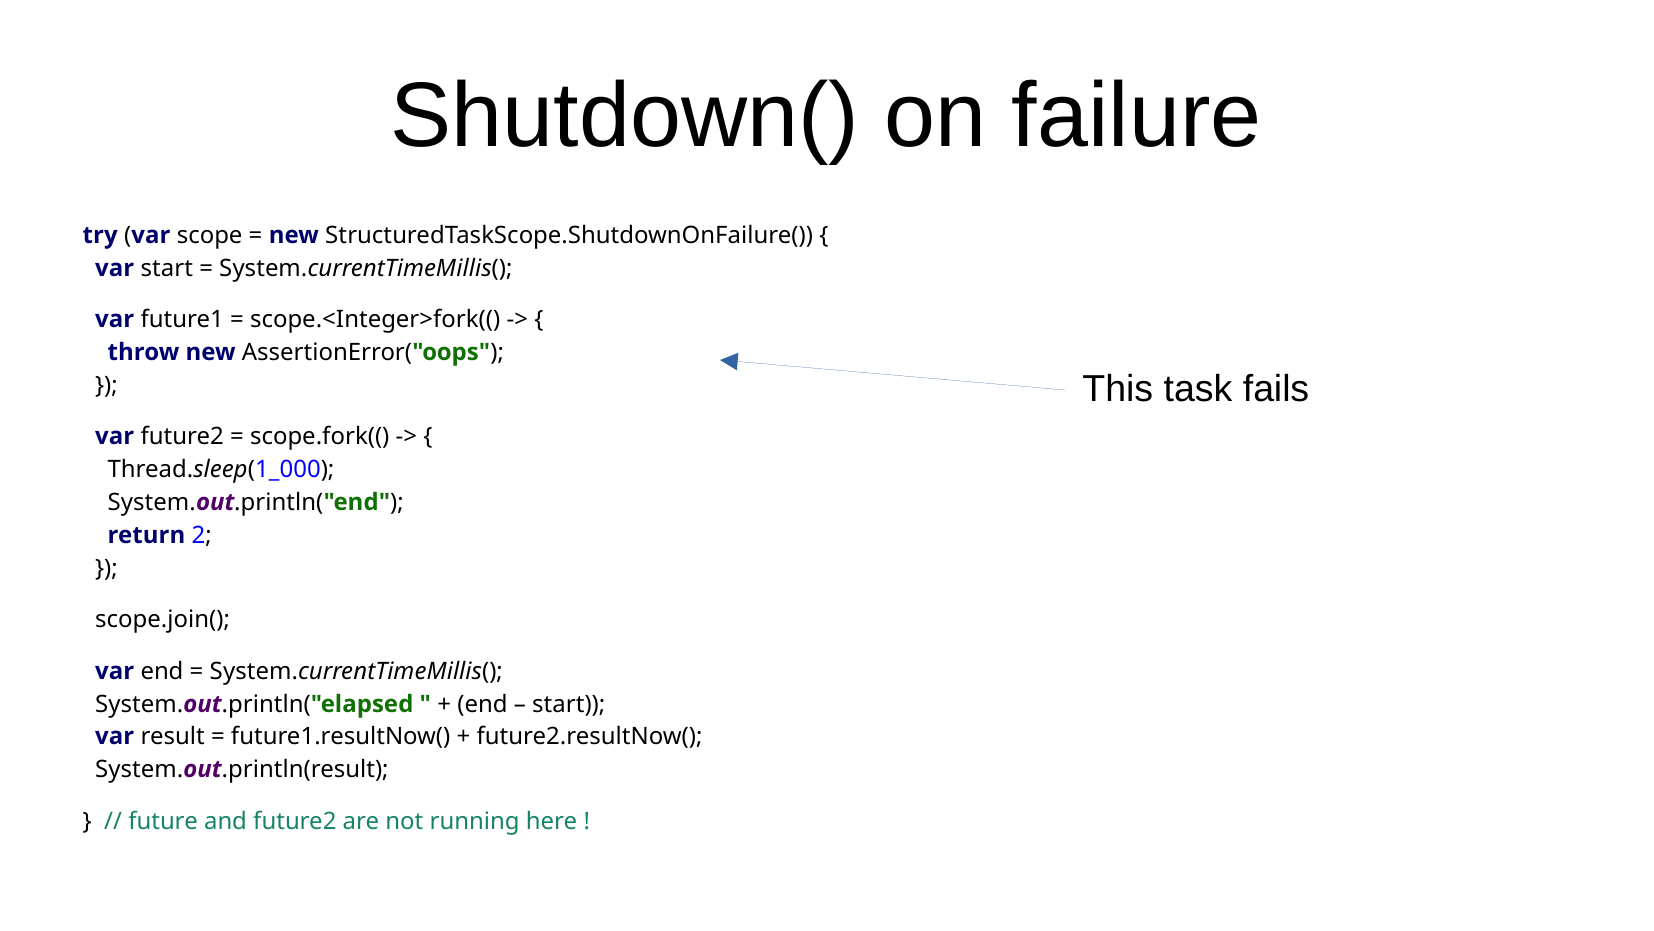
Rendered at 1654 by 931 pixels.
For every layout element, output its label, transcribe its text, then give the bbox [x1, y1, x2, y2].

list try (var scope = new StructuredTaskScope.ShutdownOnFailure()) { var start = System.currentTimeMillis(); var future1 = scope.<Integer>fork(() -> { throw new AssertionError("oops"); }); var future2 = scope.fork(() -> { Thread.sleep(1_000); System.out.println("end"); return 2; }); scope.join(); var end = System.currentTimeMillis(); System.out.println("elapsed " + (end – start)); var result = future1.resultNow() + future2.resultNow(); System.out.println(result); } // future and future2 are not running here ! [82, 217, 1571, 841]
title Shutdown() on failure [63, 12, 1590, 218]
text_box This task fails [1067, 360, 1325, 417]
